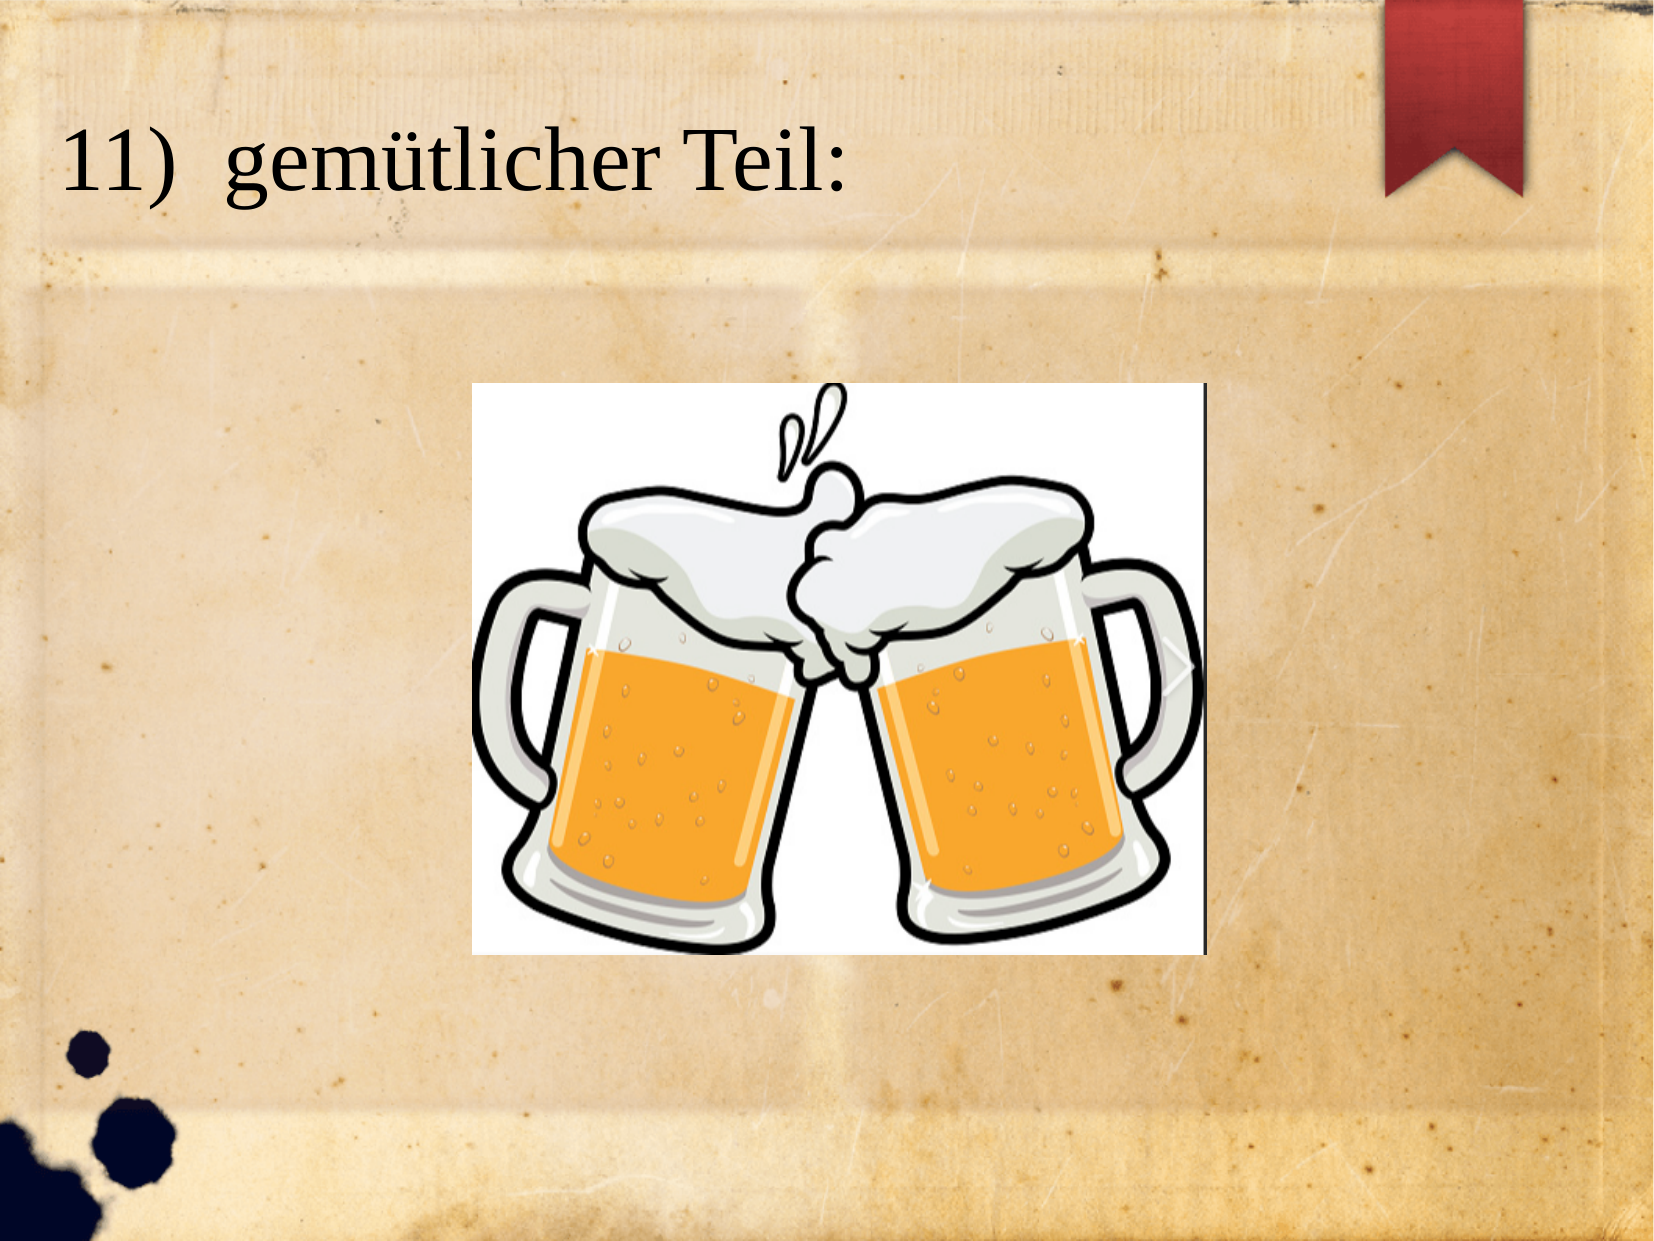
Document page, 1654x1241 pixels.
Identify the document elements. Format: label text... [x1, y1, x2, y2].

title 11) gemütlicher Teil: [59, 108, 1323, 414]
picture [0, 0, 1654, 1241]
